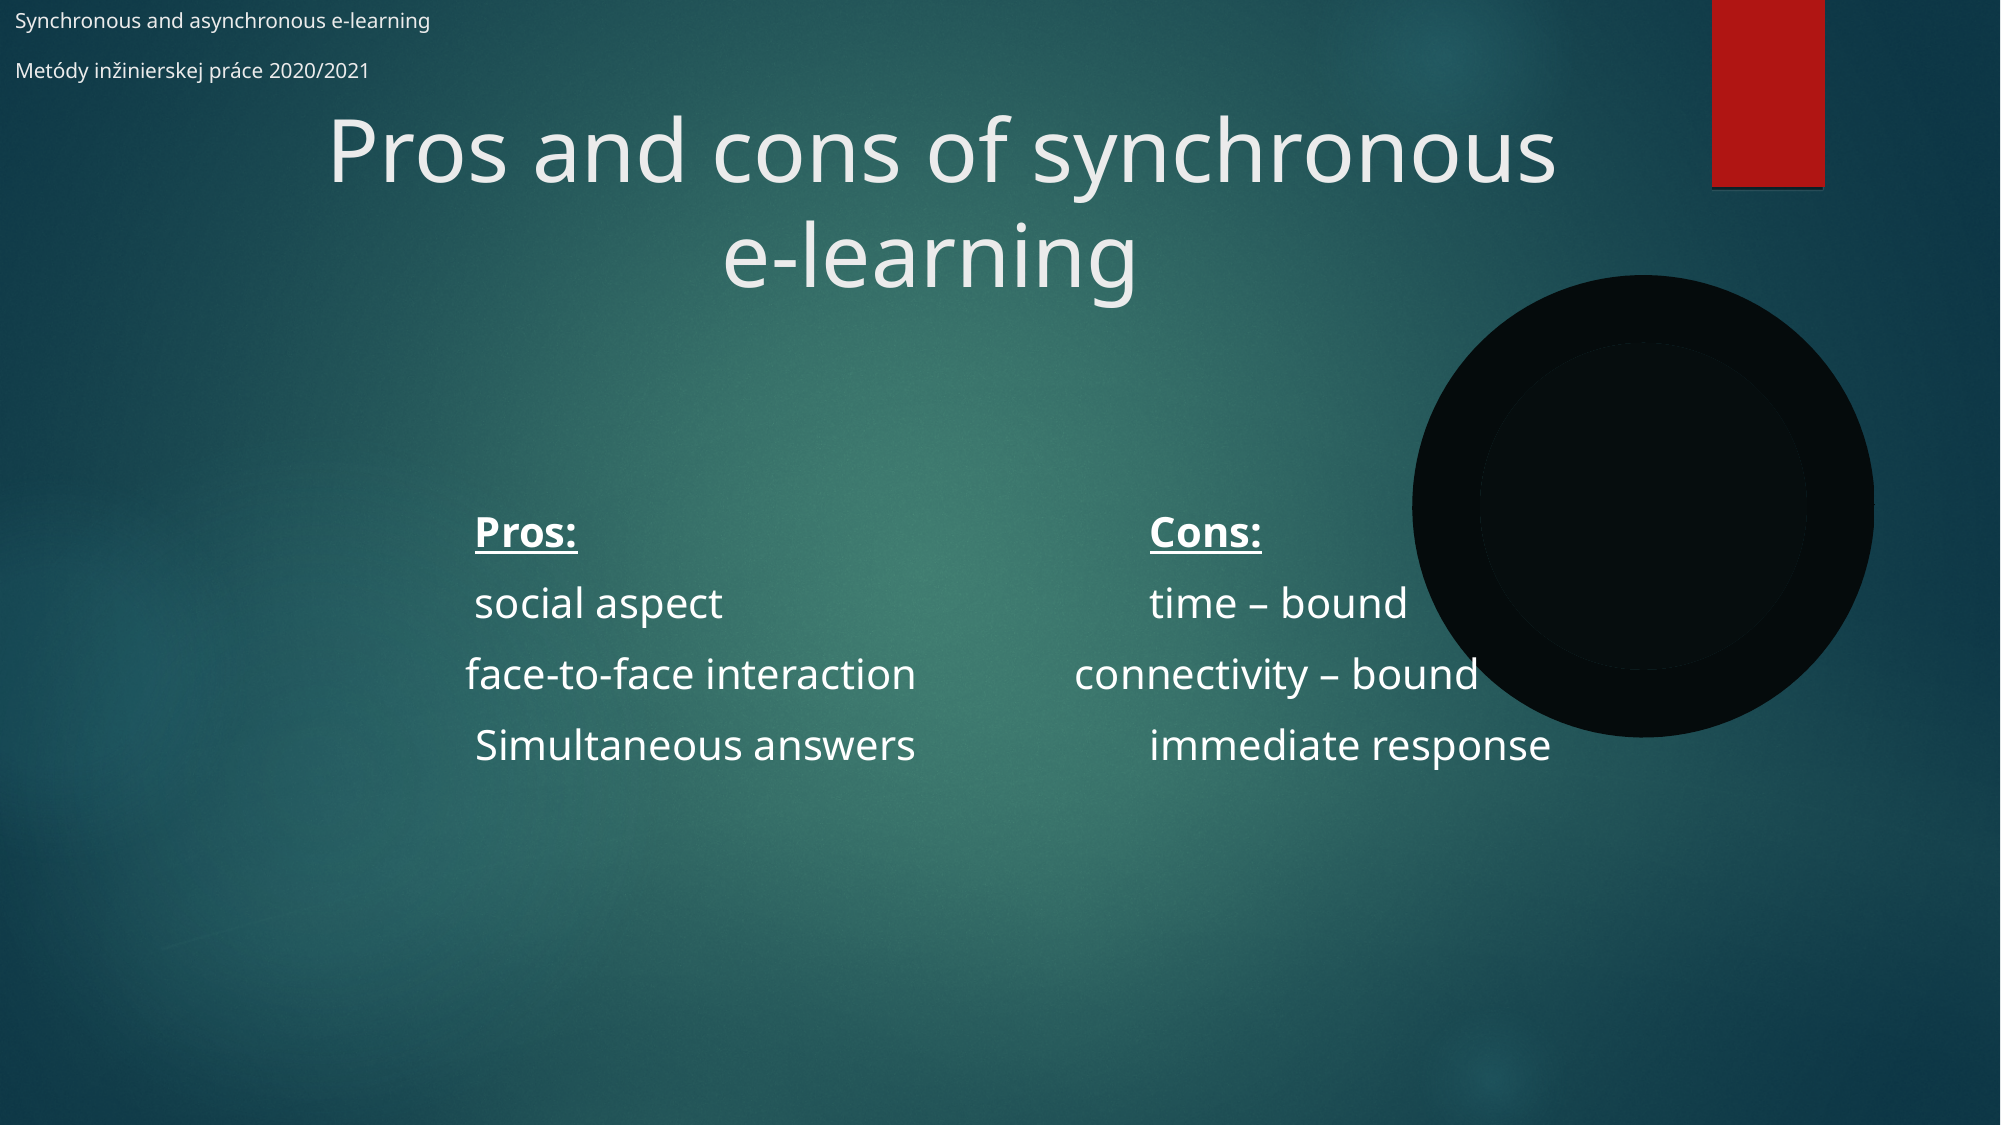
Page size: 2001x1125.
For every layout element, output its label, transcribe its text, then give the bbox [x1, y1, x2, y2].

title Pros and cons of synchronous e-learning [159, 87, 1703, 318]
text_box Synchronous and asynchronous e-learning Metódy inžinierskej práce 2020/2021 [0, 0, 496, 88]
list Pros: Cons: social aspect time – bound face-to-face interaction connectivity – bound Simultaneous answers immediate response [235, 498, 1703, 1125]
